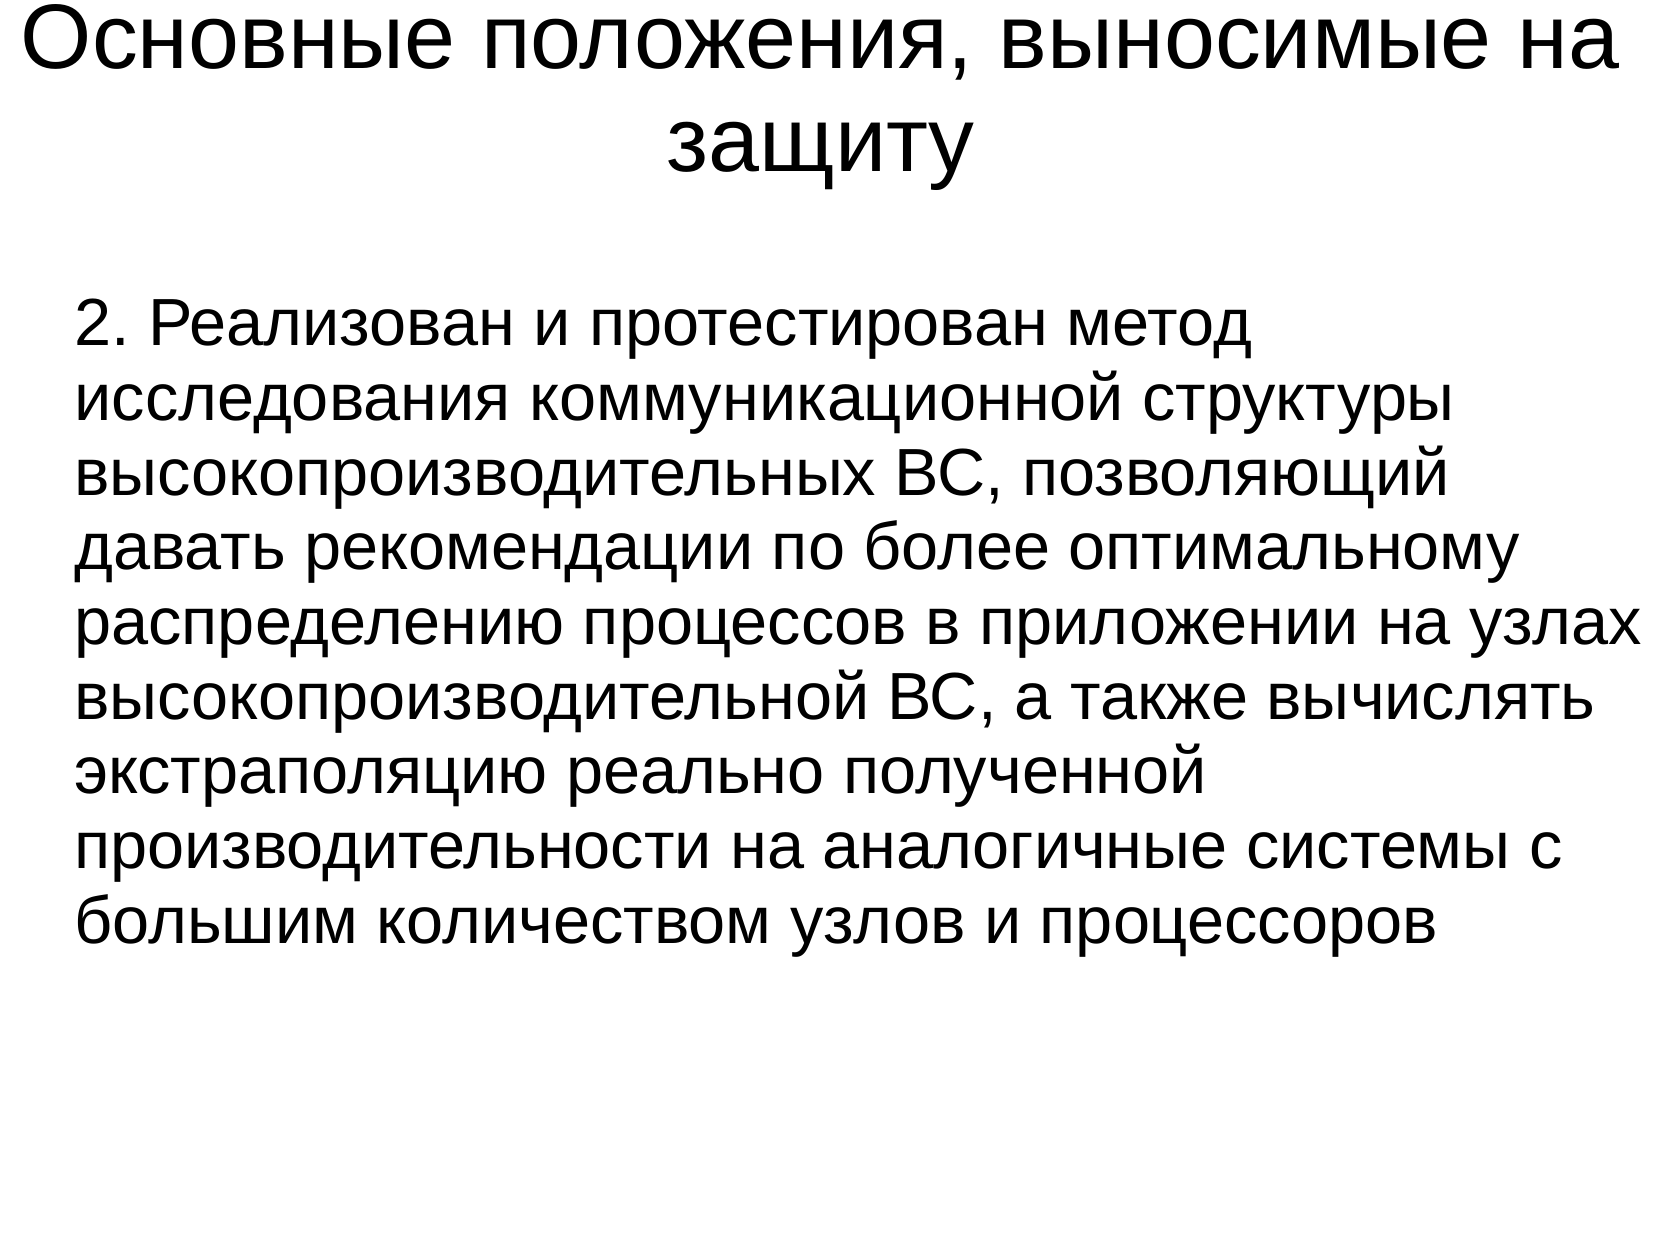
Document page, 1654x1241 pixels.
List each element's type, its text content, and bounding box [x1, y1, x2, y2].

list 2. Реализован и протестирован метод исследования коммуникационной структуры высокопроизводительных ВС, позволяющий давать рекомендации по более оптимальному распределению процессов в приложении на узлах высокопроизводительной ВС, а также вычислять экcтраполяцию реально полученной производительности на аналогичные системы с большим количеством узлов и процессоров [3, 285, 1651, 1241]
title Основные положения, выносимые на защиту [0, 0, 1654, 193]
